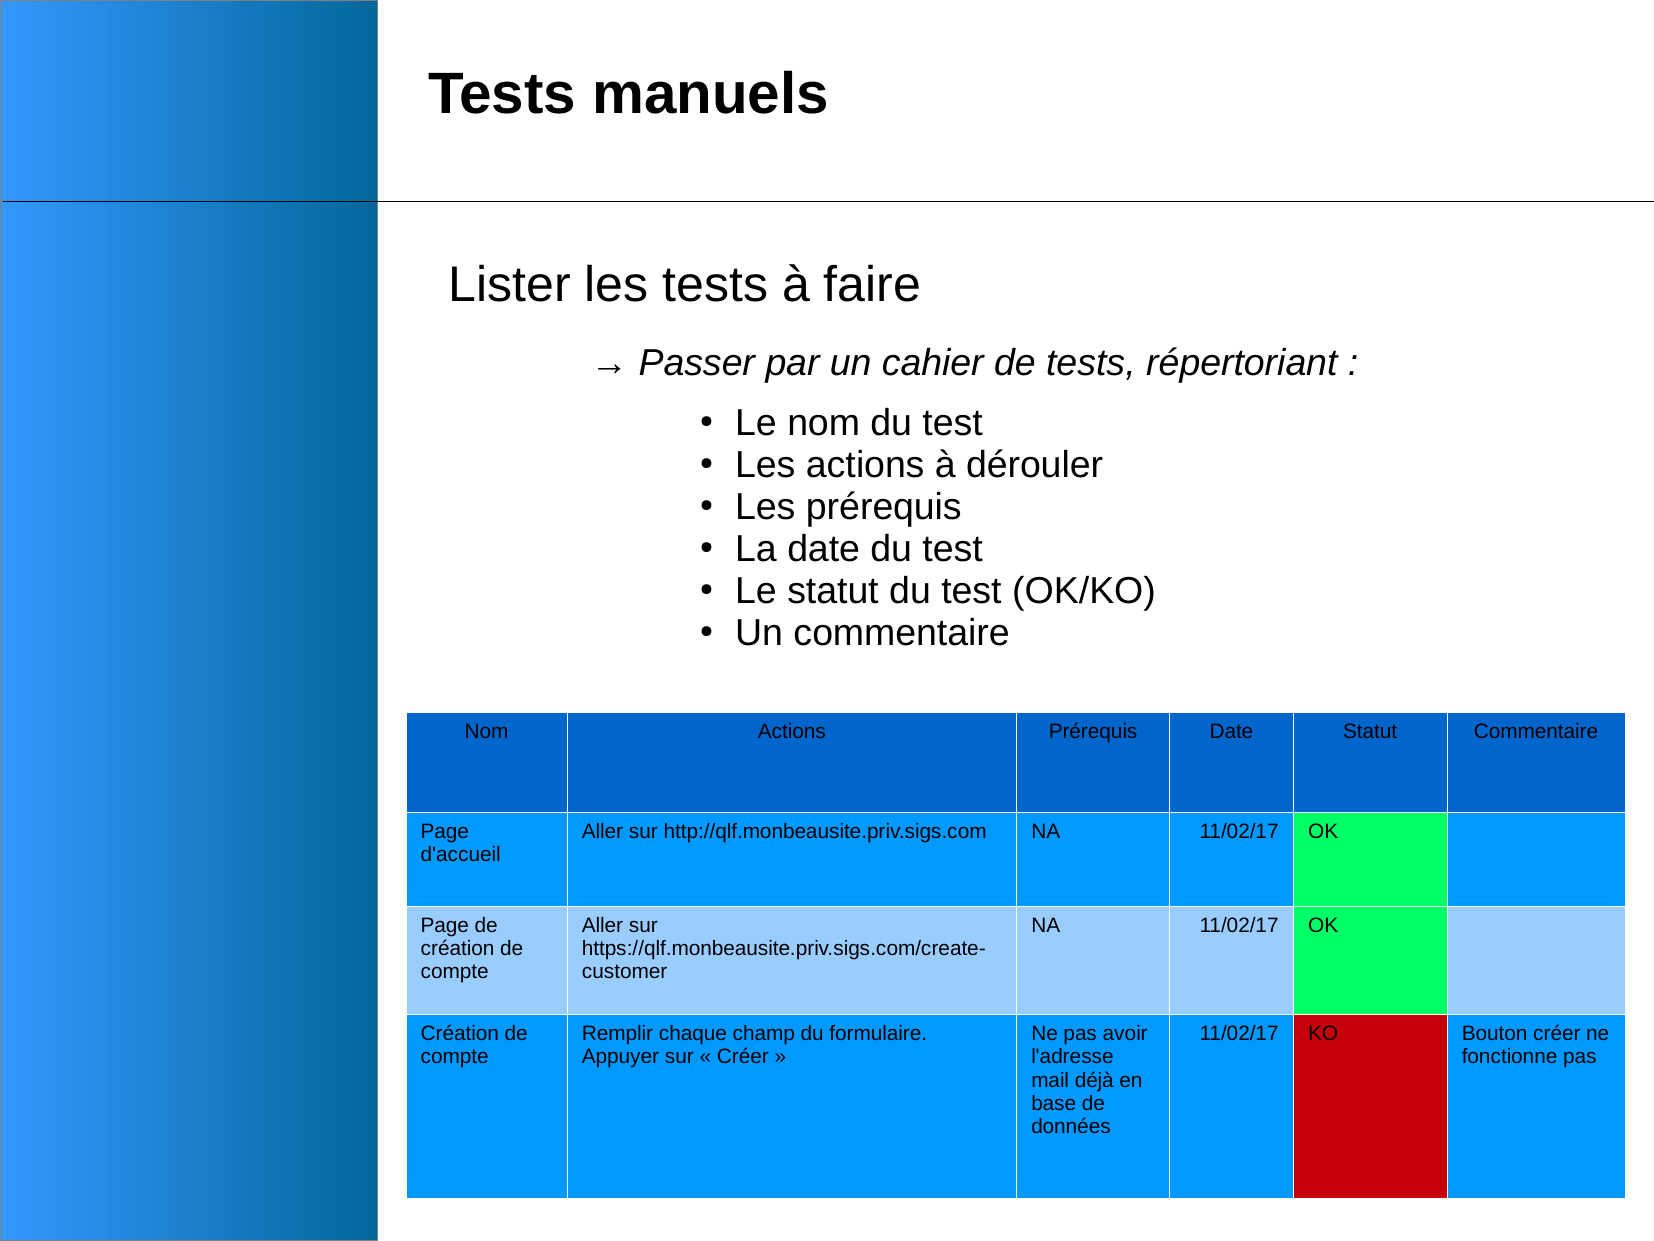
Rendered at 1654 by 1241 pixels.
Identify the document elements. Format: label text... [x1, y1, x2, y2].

table_cell NA [1017, 813, 1169, 906]
list Lister les tests à faire → Passer par un cahier de tests, répertoriant : [378, 256, 1571, 402]
table_cell Ne pas avoir l'adresse mail déjà en base de données [1017, 1015, 1169, 1198]
table_header Statut [1294, 713, 1447, 812]
table_cell KO [1294, 1015, 1447, 1198]
table_cell 11/02/17 [1170, 907, 1293, 1014]
table_cell NA [1017, 907, 1169, 1014]
table_cell Aller sur https://qlf.monbeausite.priv.sigs.com/create-customer [568, 907, 1016, 1014]
table_cell [1448, 813, 1625, 906]
table_cell 11/02/17 [1170, 813, 1293, 906]
table_header Prérequis [1017, 713, 1169, 812]
table_cell Création de compte [407, 1015, 567, 1198]
table_cell [1448, 907, 1625, 1014]
text_box Tests manuels [413, 52, 1371, 201]
table_header Actions [568, 713, 1016, 812]
table_cell OK [1294, 813, 1447, 906]
table_cell Remplir chaque champ du formulaire. Appuyer sur « Créer » [568, 1015, 1016, 1198]
text_box [0, 0, 378, 1241]
table_header Nom [407, 713, 567, 812]
table_cell OK [1294, 907, 1447, 1014]
table_header Commentaire [1448, 713, 1625, 812]
table_cell 11/02/17 [1170, 1015, 1293, 1198]
table_header Date [1170, 713, 1293, 812]
table_cell Aller sur http://qlf.monbeausite.priv.sigs.com [568, 813, 1016, 906]
table_cell Page de création de compte [407, 907, 567, 1014]
text_box Le nom du test Les actions à dérouler Les prérequis La date du test Le statut du test (OK/KO) Un commentaire [685, 394, 1288, 662]
table_cell Page d'accueil [407, 813, 567, 906]
table_cell Bouton créer ne fonctionne pas [1448, 1015, 1625, 1198]
